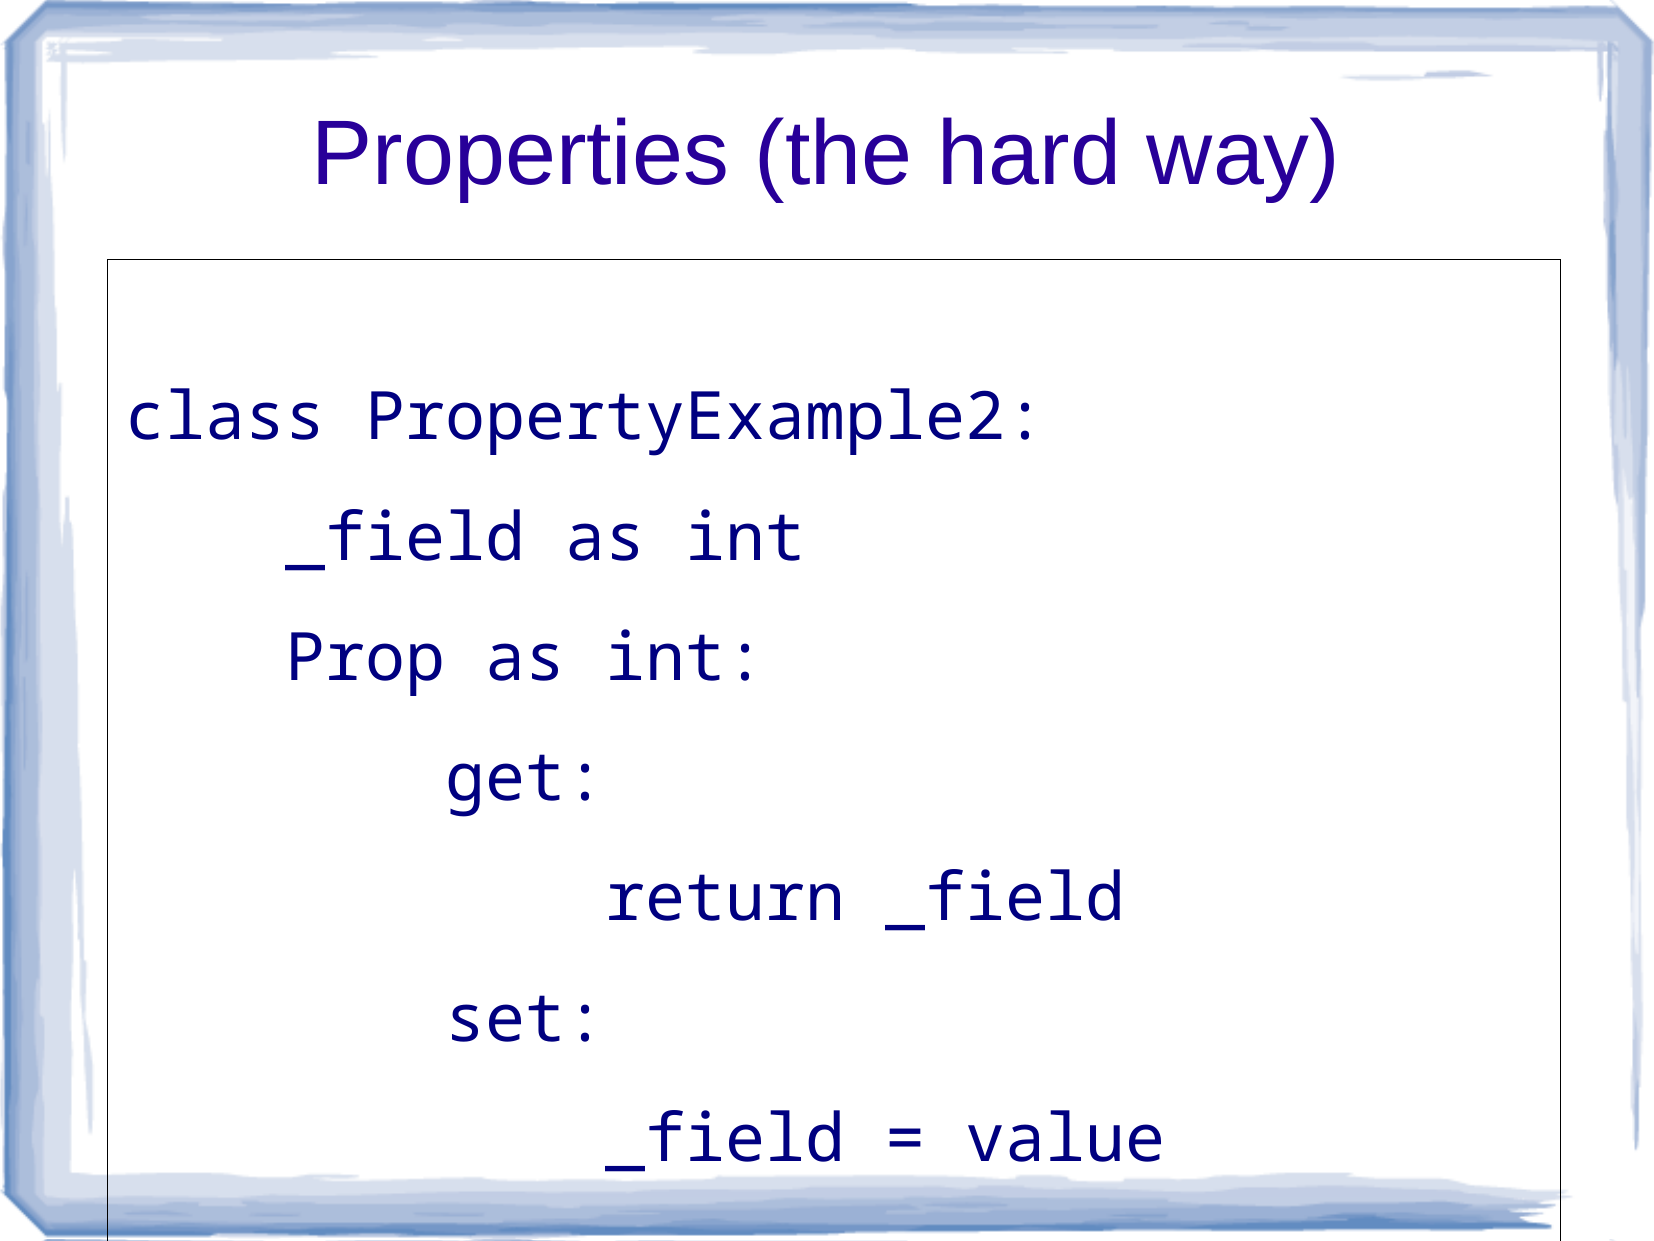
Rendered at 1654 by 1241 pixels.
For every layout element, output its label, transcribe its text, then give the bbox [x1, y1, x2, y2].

picture [108, 1157, 1560, 1241]
title Properties (the hard way) [82, 49, 1571, 257]
picture [0, 0, 1654, 1241]
list class PropertyExample2: _field as int Prop as int: get: return _field set: _field = value [107, 259, 1561, 1157]
